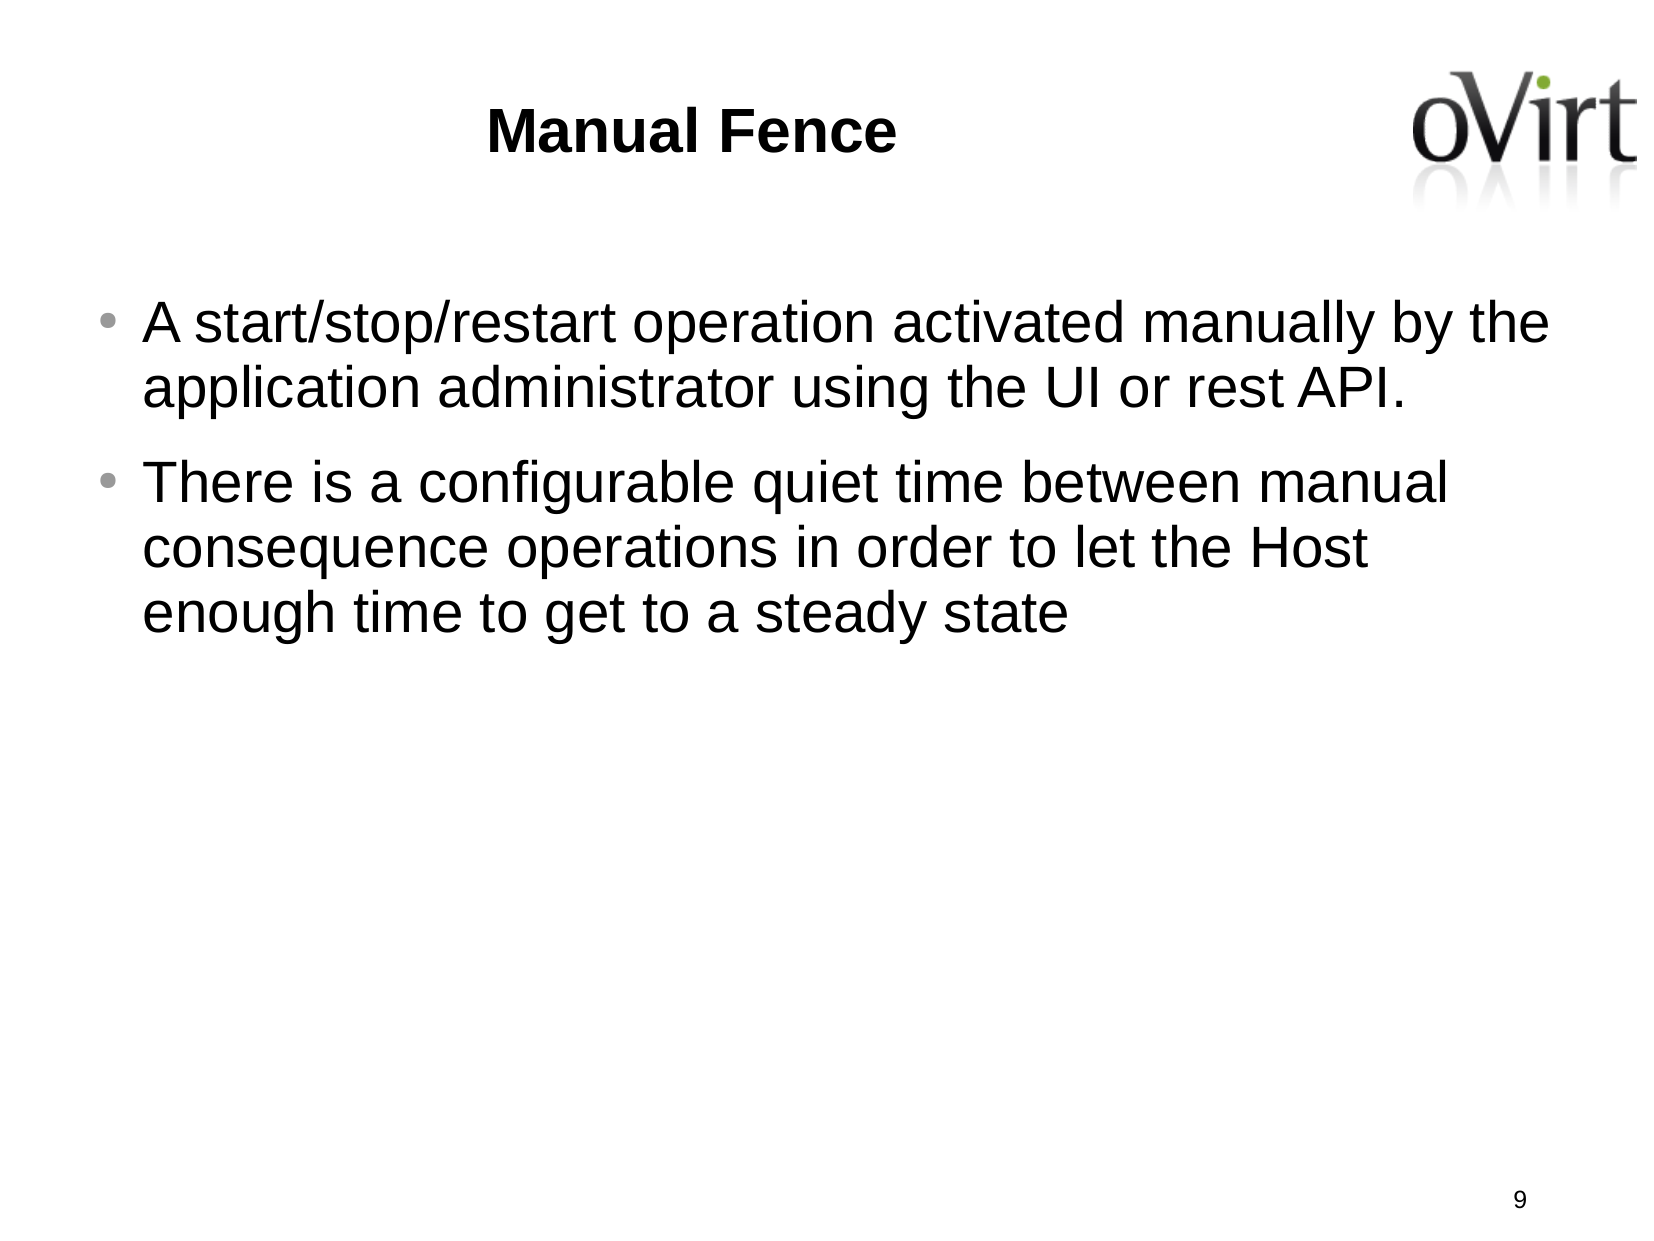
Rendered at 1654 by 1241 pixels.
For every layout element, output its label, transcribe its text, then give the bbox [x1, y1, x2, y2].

title Manual Fence [82, 37, 1303, 226]
picture [1413, 63, 1637, 212]
list A start/stop/restart operation activated manually by the application administrator using the UI or rest API. There is a configurable quiet time between manual consequence operations in order to let the Host enough time to get to a steady state [82, 290, 1571, 995]
